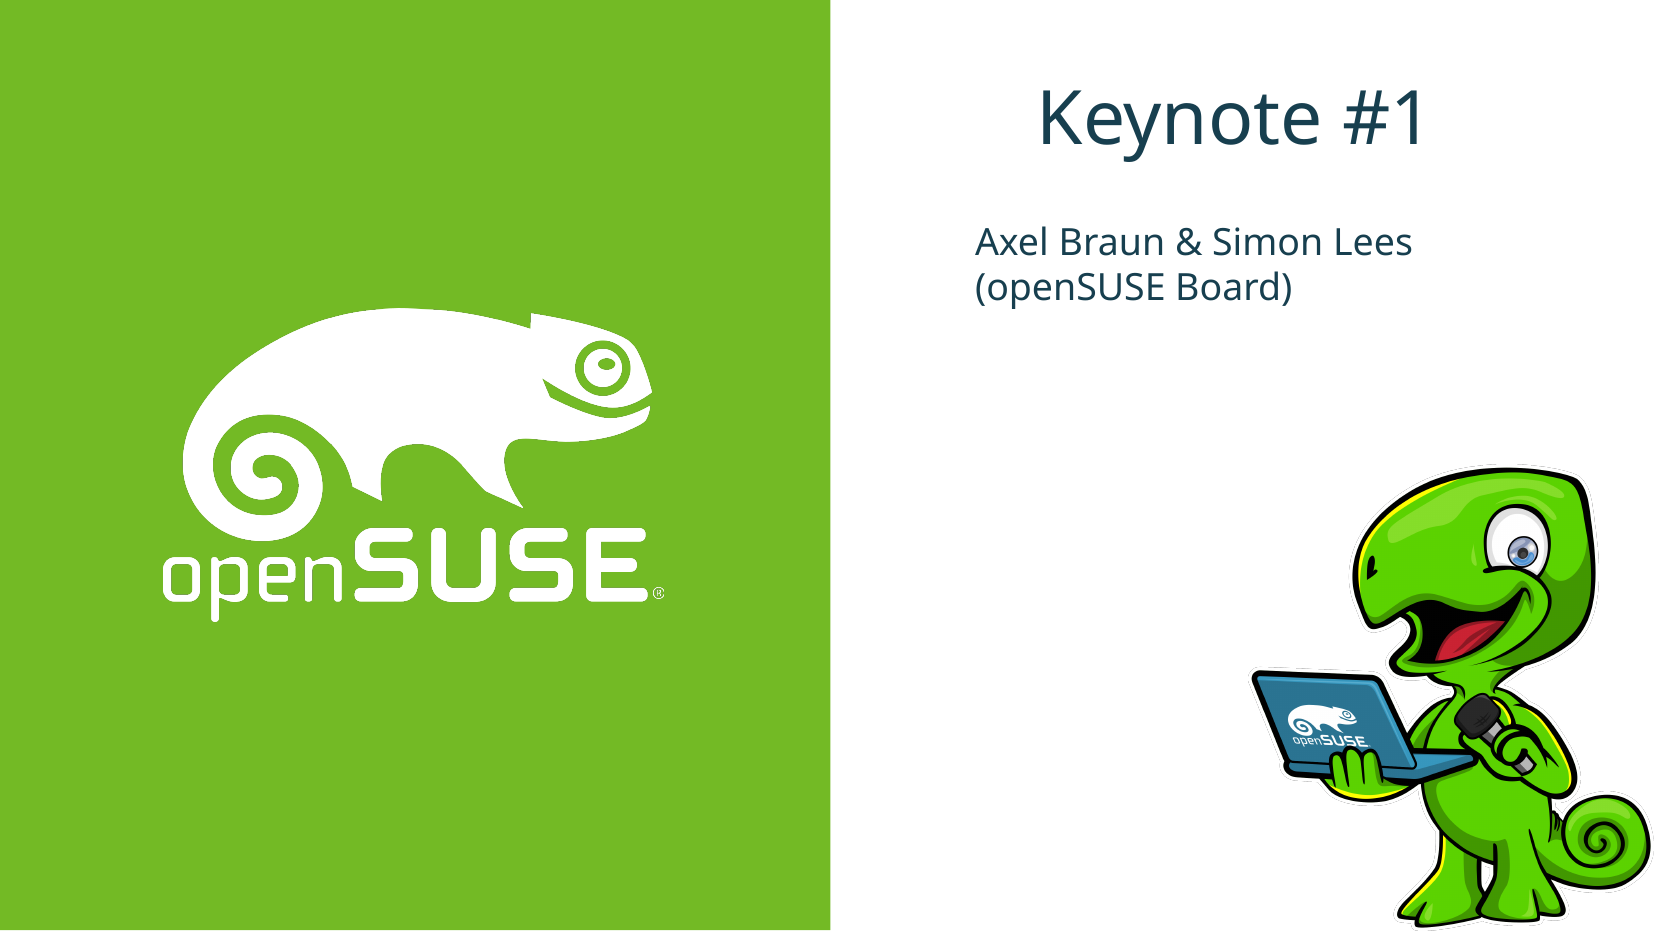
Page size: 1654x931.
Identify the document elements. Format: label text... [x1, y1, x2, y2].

text_box Keynote #1 [900, 37, 1571, 193]
text_box [0, 0, 831, 931]
text_box Axel Braun & Simon Lees (openSUSE Board) [900, 217, 1571, 757]
picture [163, 308, 664, 622]
picture [1248, 464, 1654, 931]
